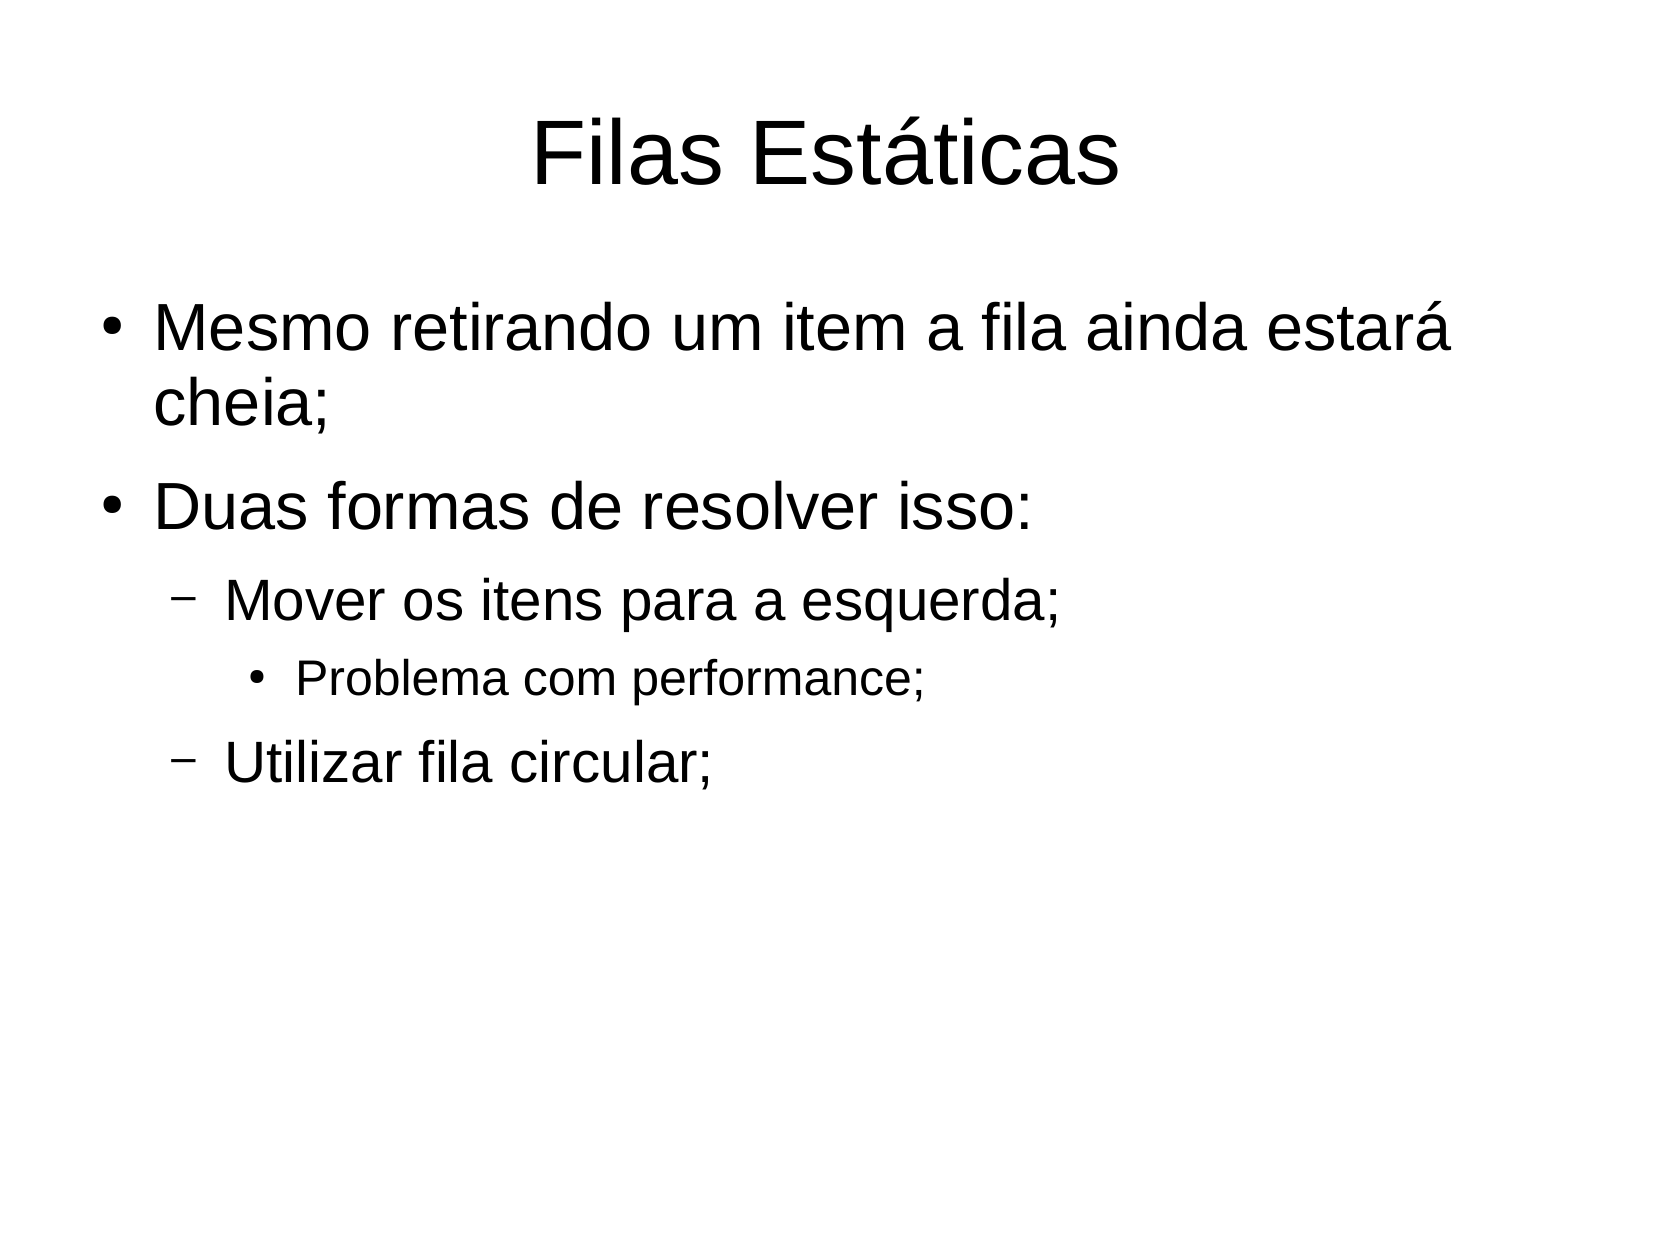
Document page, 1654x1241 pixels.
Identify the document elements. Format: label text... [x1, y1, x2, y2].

title Filas Estáticas [82, 49, 1571, 257]
list Mesmo retirando um item a fila ainda estará cheia; Duas formas de resolver isso: Mover os itens para a esquerda; Problema com performance; Utilizar fila circular; [82, 290, 1571, 1010]
